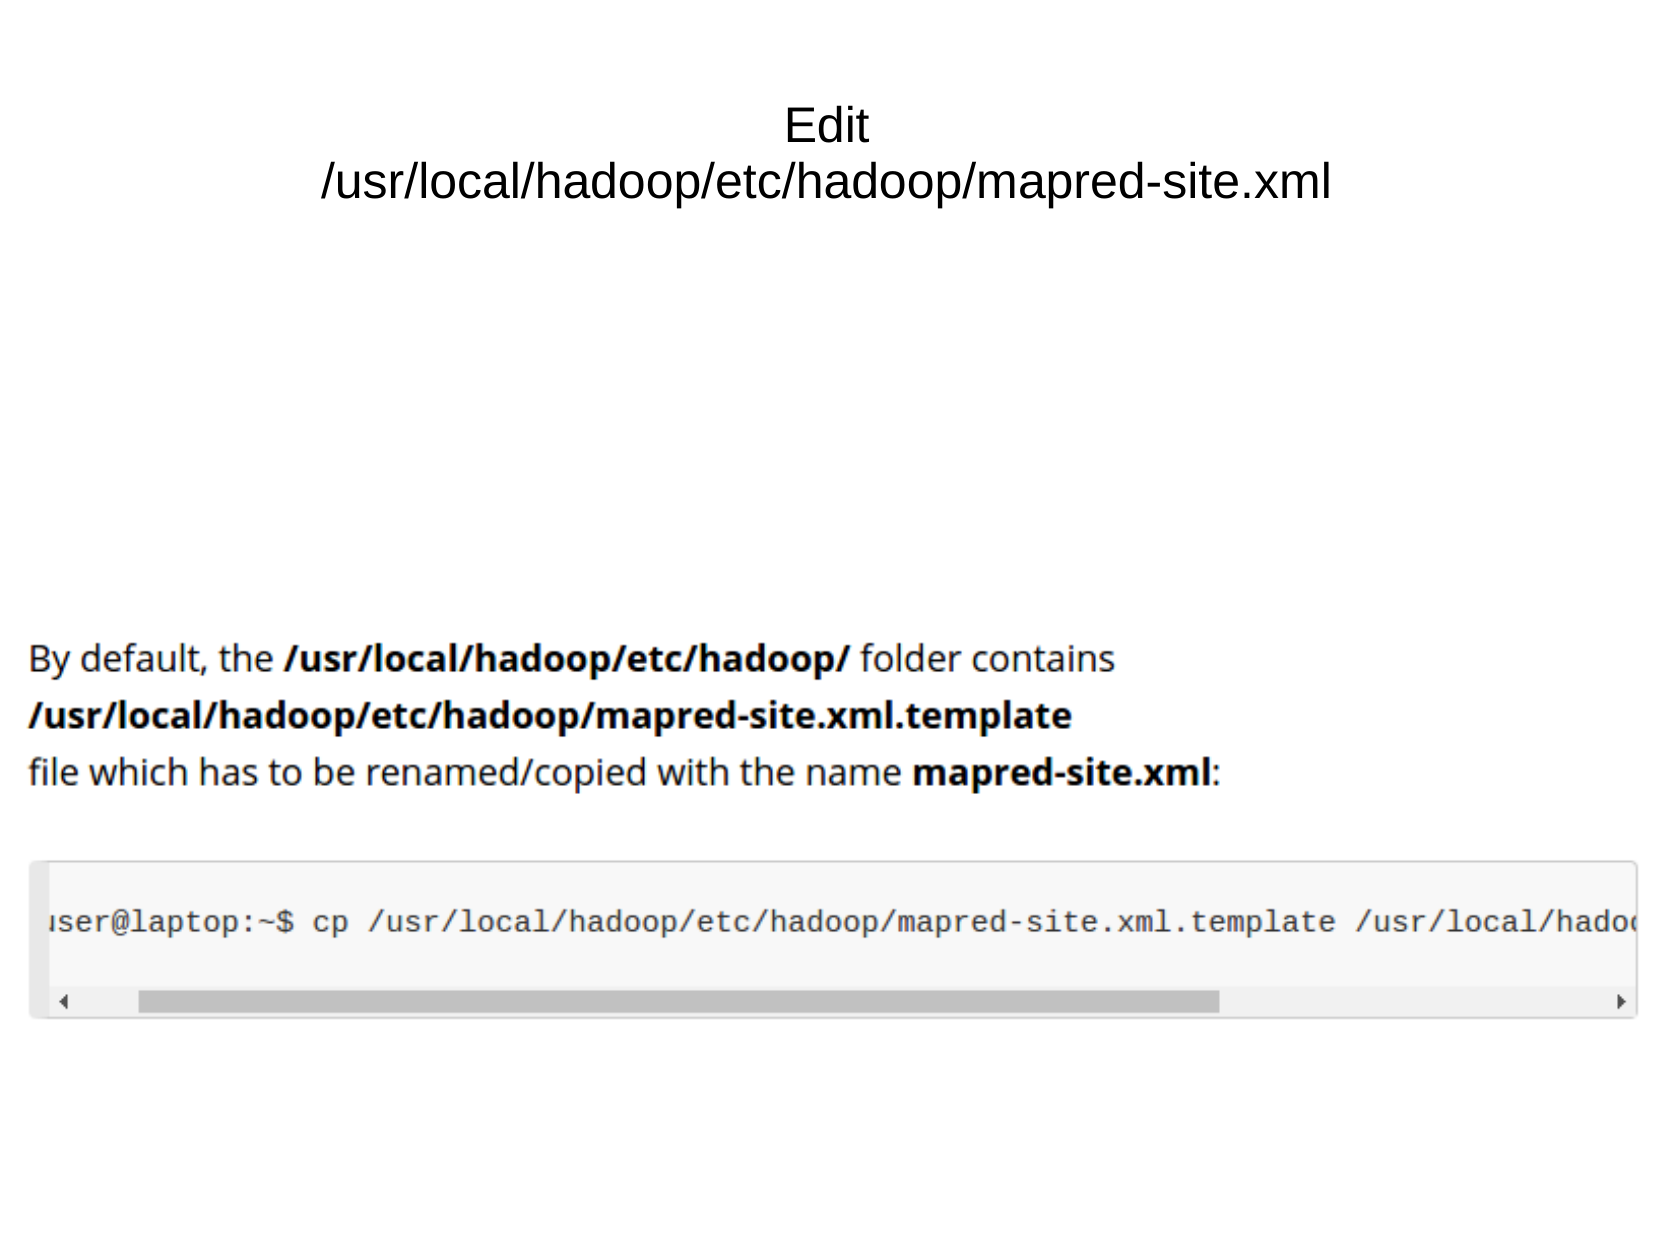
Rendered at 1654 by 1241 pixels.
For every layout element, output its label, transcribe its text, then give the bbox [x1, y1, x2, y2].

picture [0, 566, 1640, 1028]
title Edit /usr/local/hadoop/etc/hadoop/mapred-site.xml [82, 49, 1571, 257]
